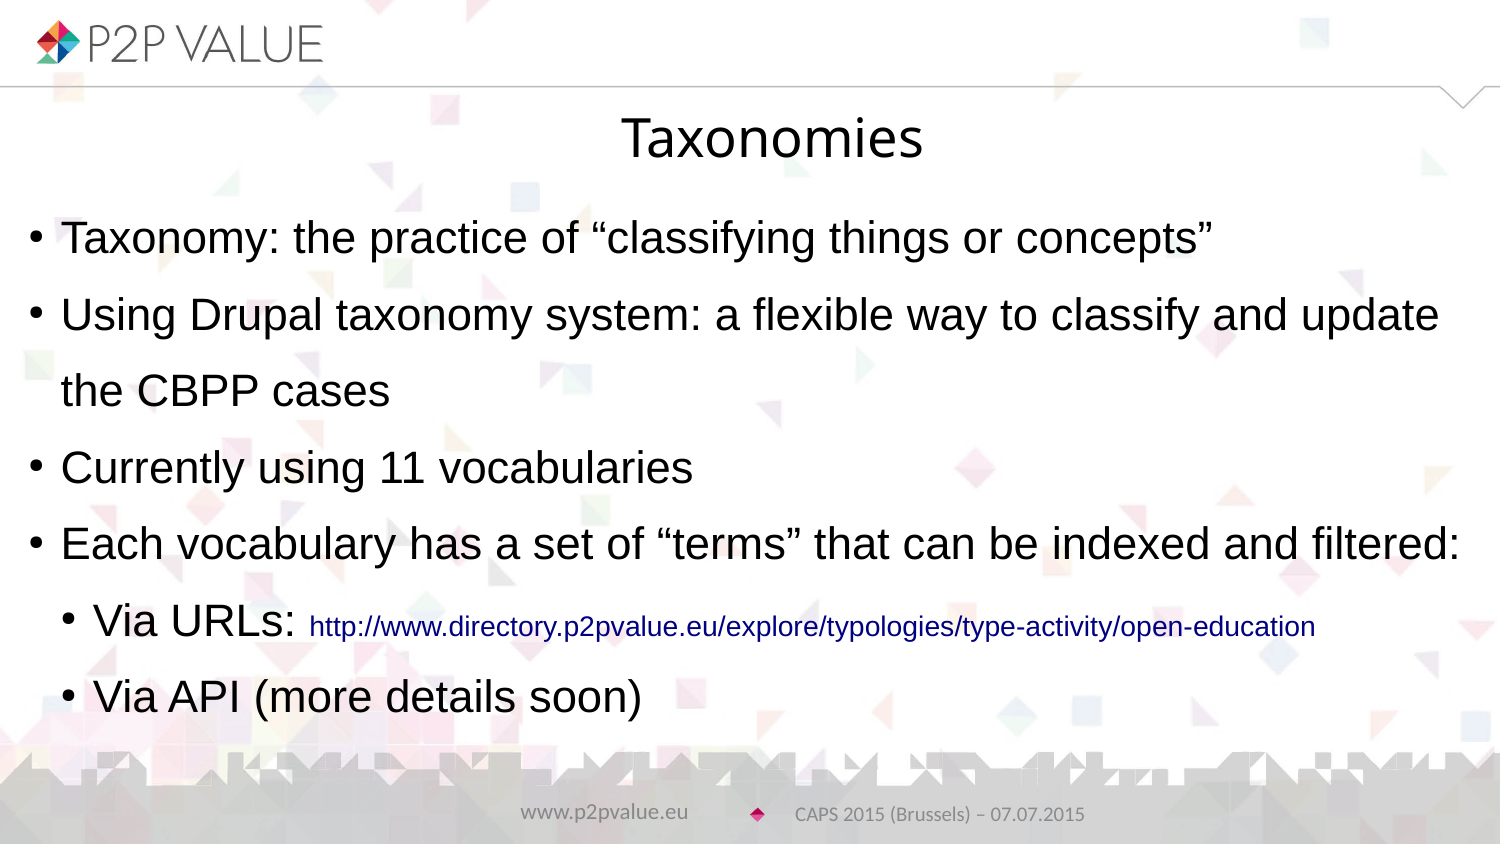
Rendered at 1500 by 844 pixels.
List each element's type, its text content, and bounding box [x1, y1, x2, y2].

text_box www.p2pvalue.eu [514, 790, 733, 830]
text_box CAPS 2015 (Brussels) – 07.07.2015 [781, 790, 1474, 836]
subtitle Taxonomy: the practice of “classifying things or concepts” Using Drupal taxonomy system: a flexible way to classify and update the CBPP cases Currently using 11 vocabularies Each vocabulary has a set of “terms” that can be indexed and filtered: Via URLs: http://www.directory.p2pvalue.eu/explore/typologies/type-activity/open-education Via API (more details soon) [15, 180, 1496, 736]
title Taxonomies [105, 92, 1441, 180]
picture [0, 0, 1500, 844]
